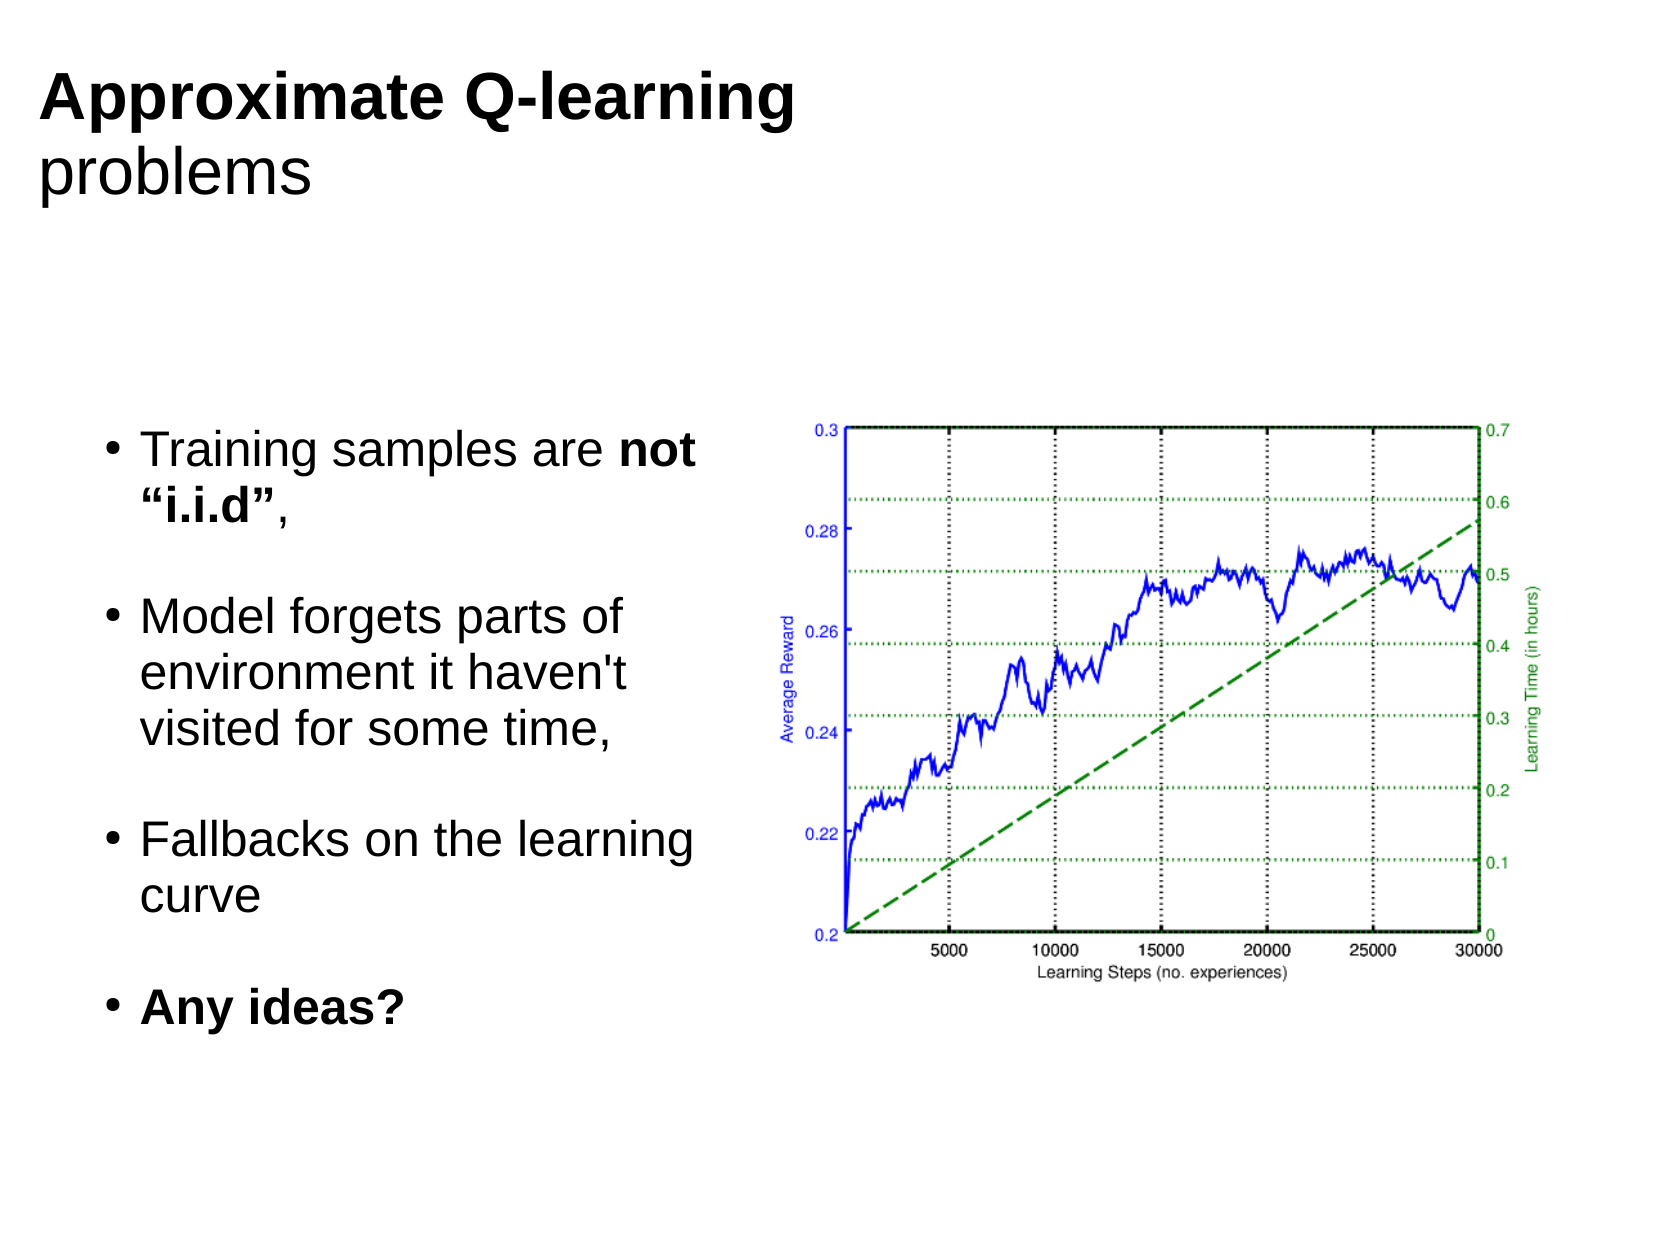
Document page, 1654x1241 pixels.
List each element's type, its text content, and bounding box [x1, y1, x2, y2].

picture [735, 374, 1561, 1006]
text_box Training samples are not “i.i.d”, Model forgets parts of environment it haven't visited for some time, Fallbacks on the learning curve Any ideas? [45, 405, 751, 1057]
text_box Approximate Q-learning problems [15, 42, 841, 286]
